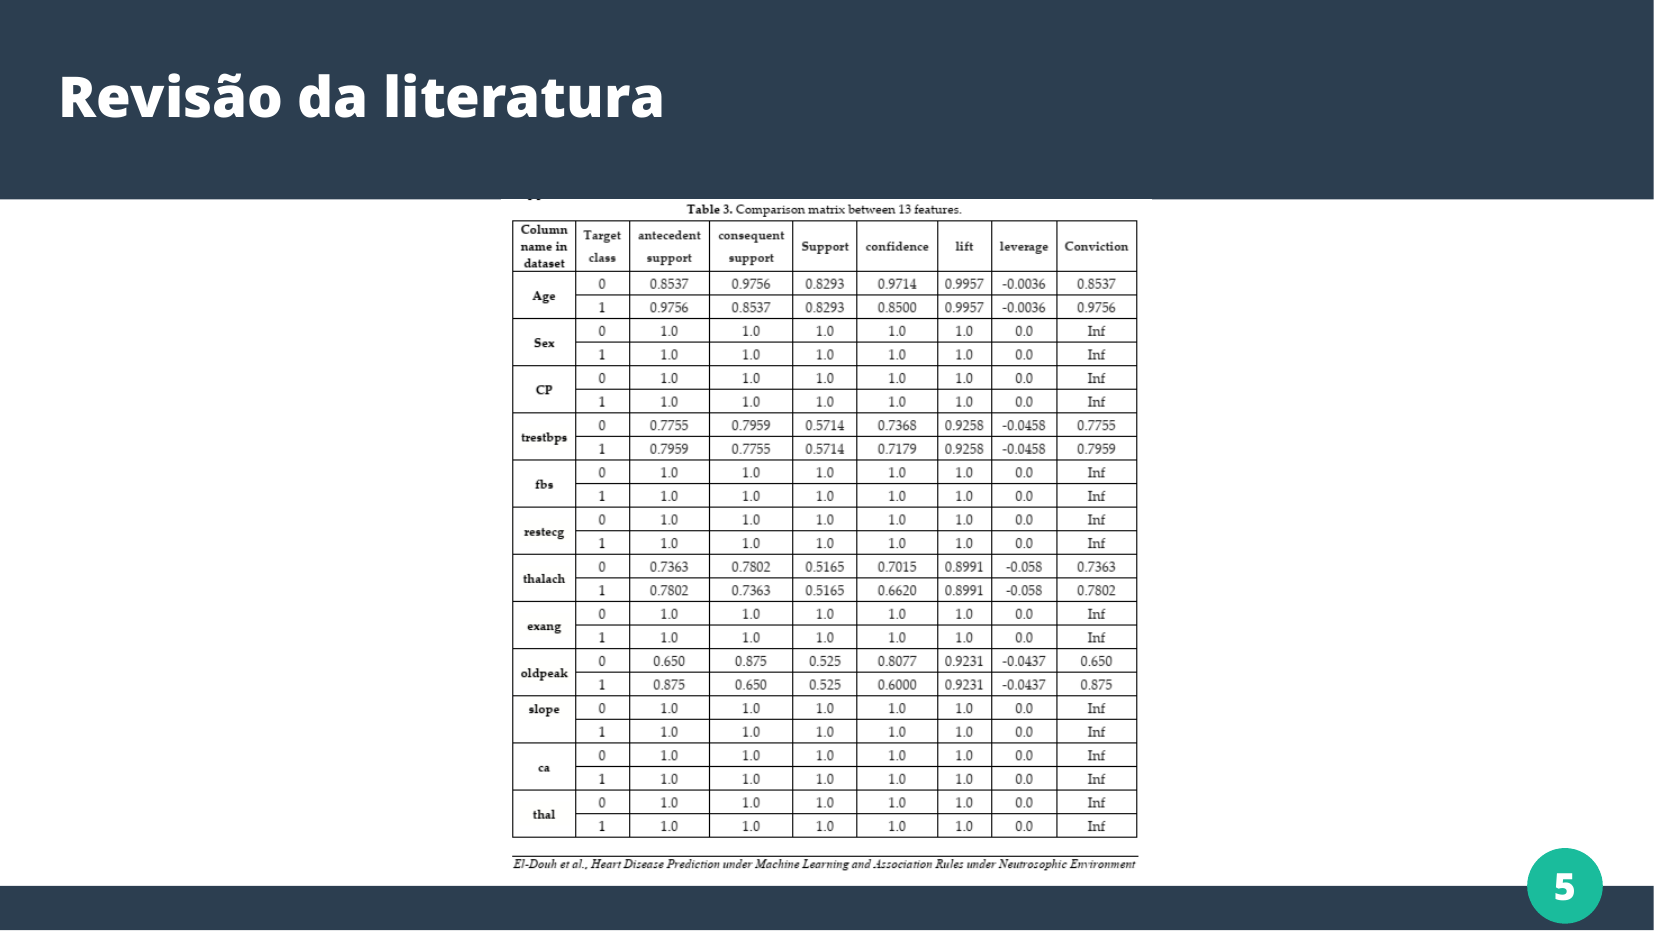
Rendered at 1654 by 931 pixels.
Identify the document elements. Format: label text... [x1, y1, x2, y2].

picture [501, 199, 1152, 885]
title Revisão da literatura [59, 37, 1595, 156]
